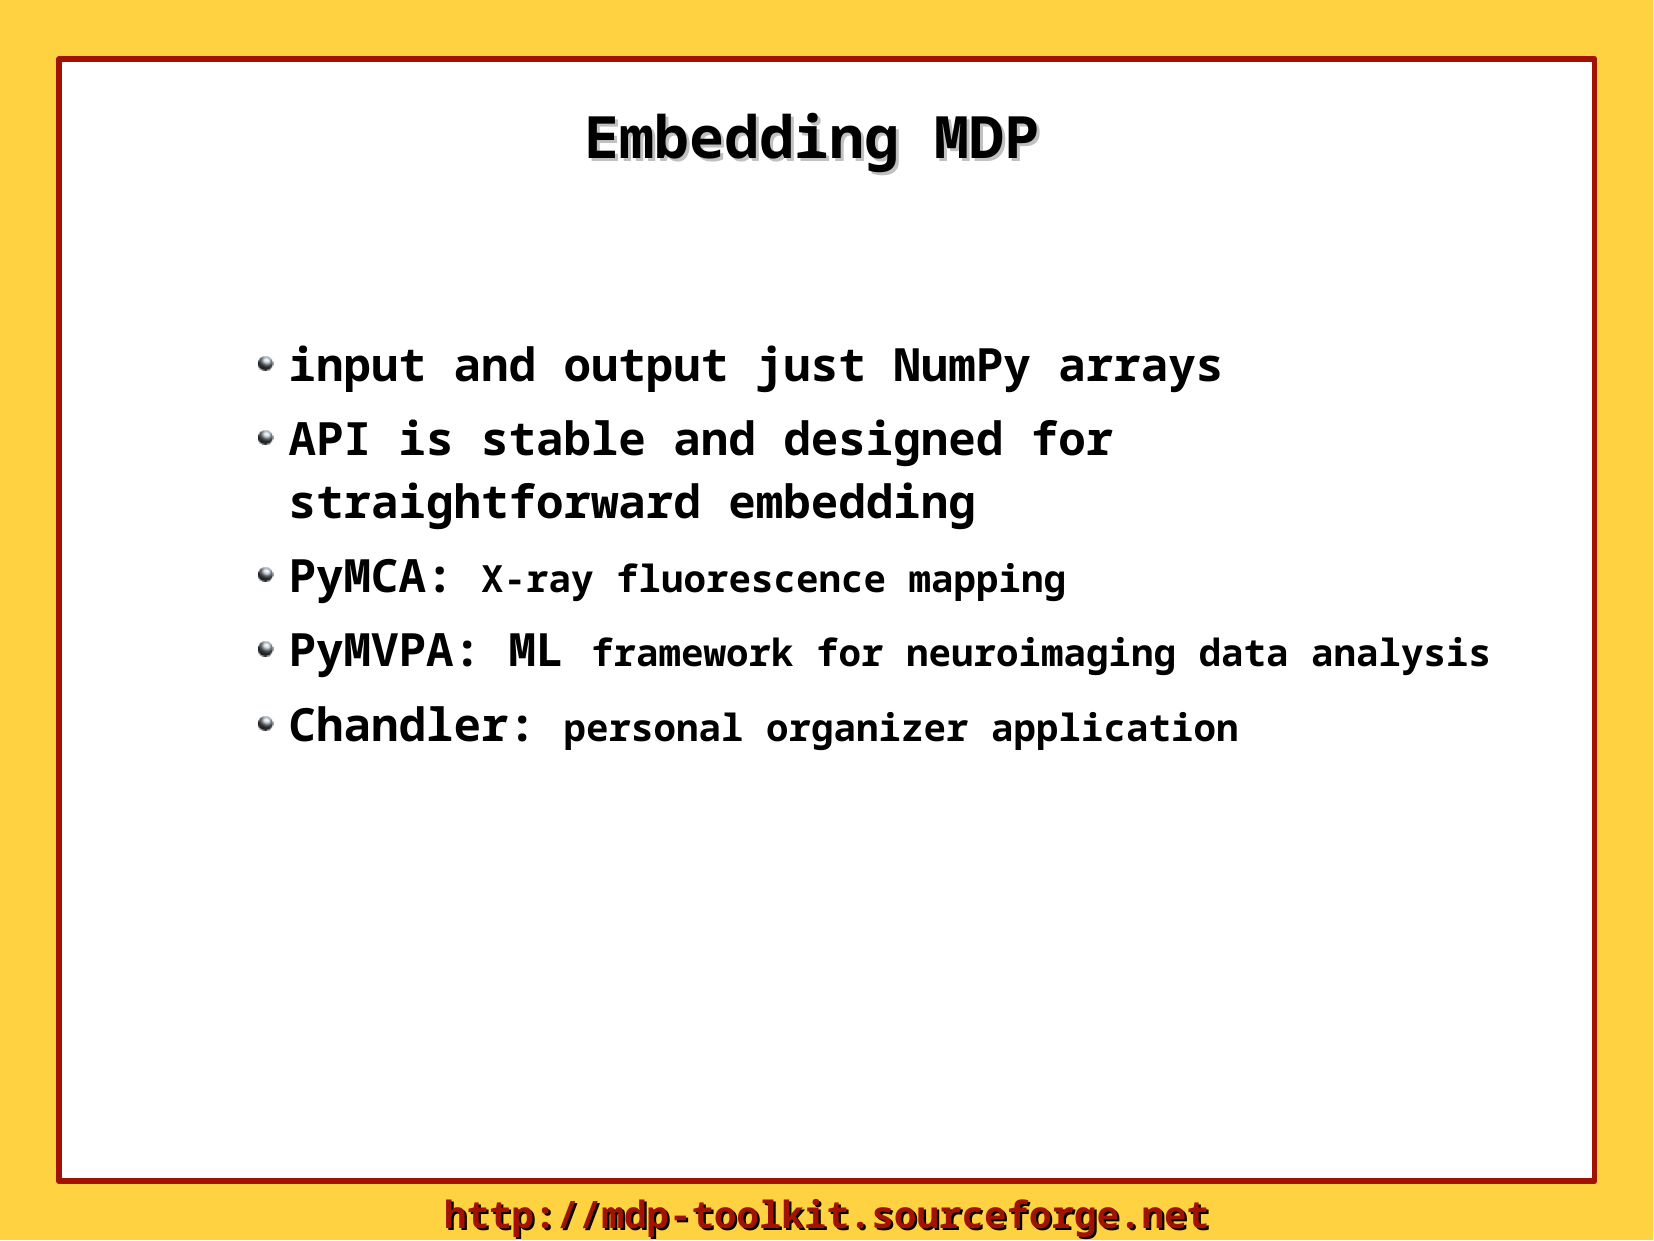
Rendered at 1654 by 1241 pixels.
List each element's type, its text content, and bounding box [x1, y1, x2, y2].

text_box input and output just NumPy arrays API is stable and designed for straightforward embedding PyMCA: X-ray fluorescence mapping PyMVPA: ML framework for neuroimaging data analysis Chandler: personal organizer application [244, 324, 1506, 714]
text_box Embedding MDP [88, 88, 1536, 173]
picture [258, 716, 274, 731]
